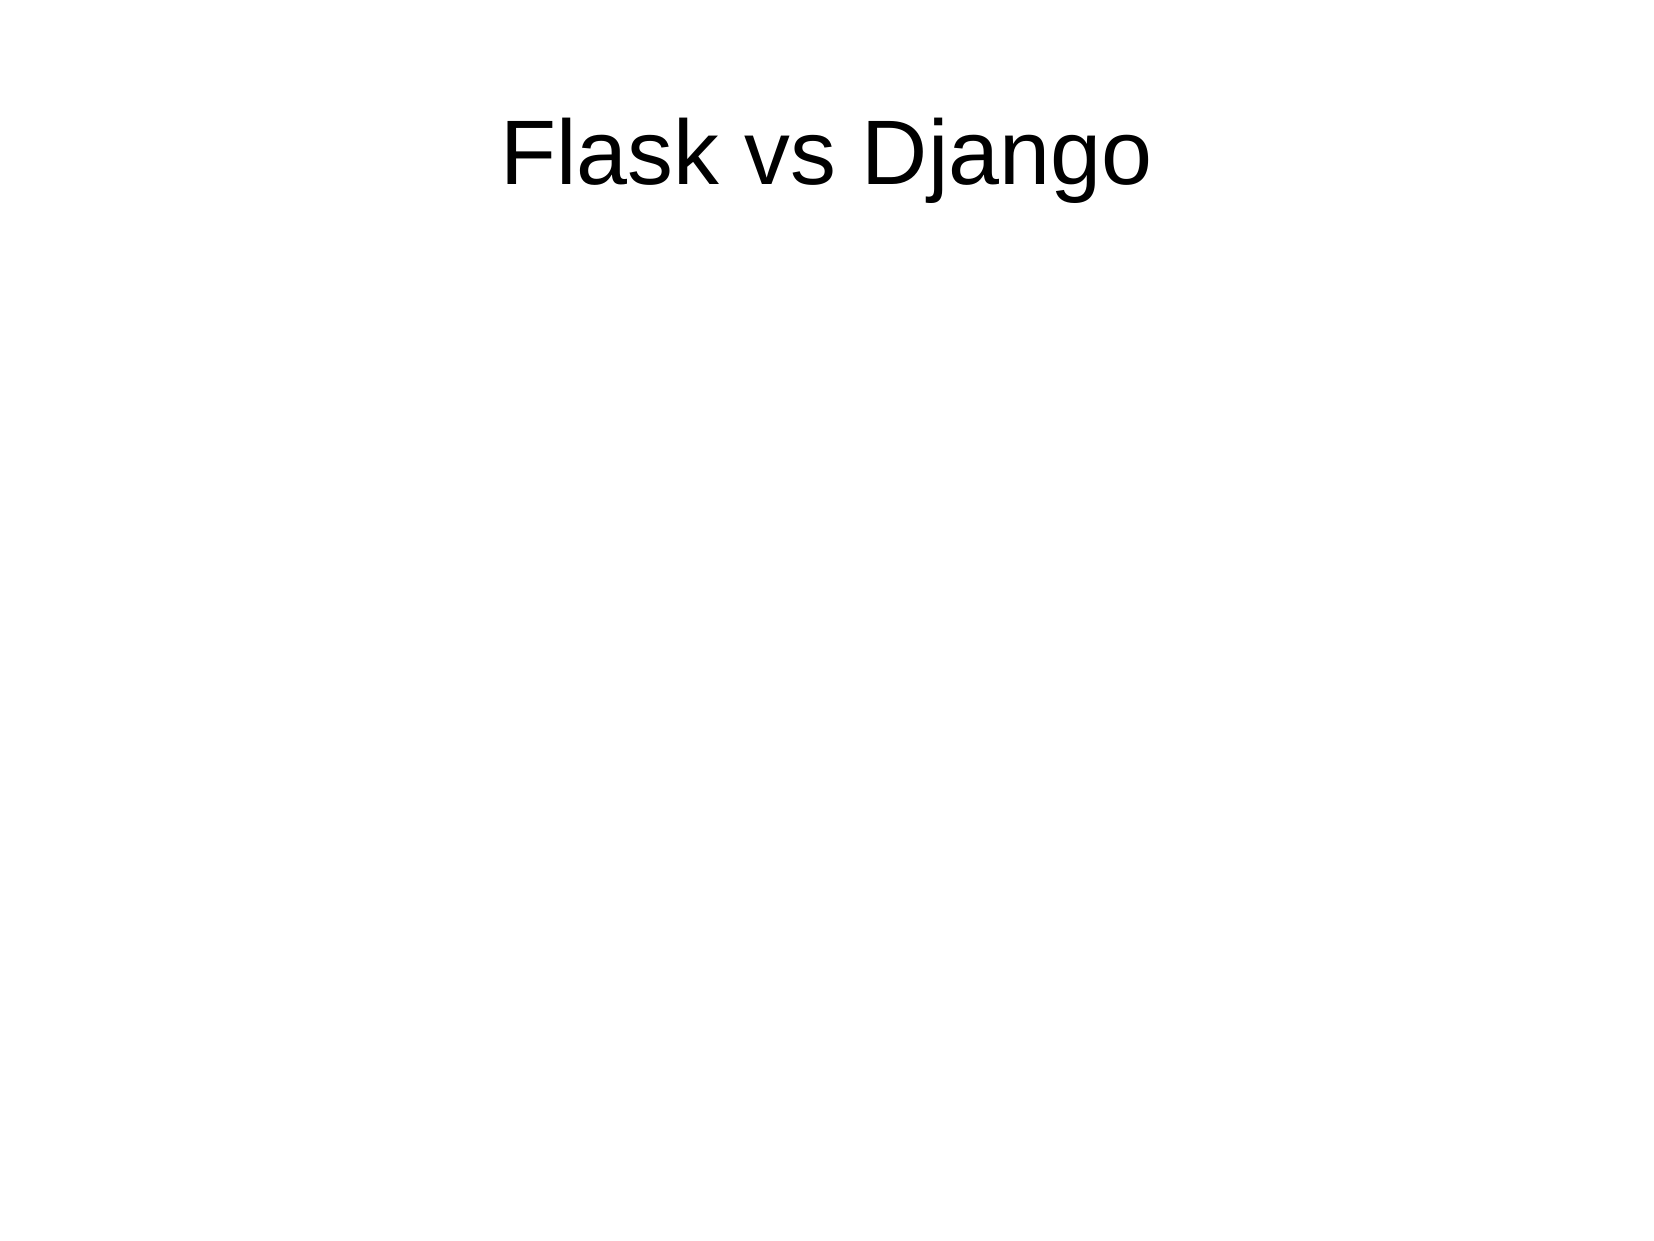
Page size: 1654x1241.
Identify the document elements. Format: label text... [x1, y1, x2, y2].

title Flask vs Django [82, 49, 1571, 257]
